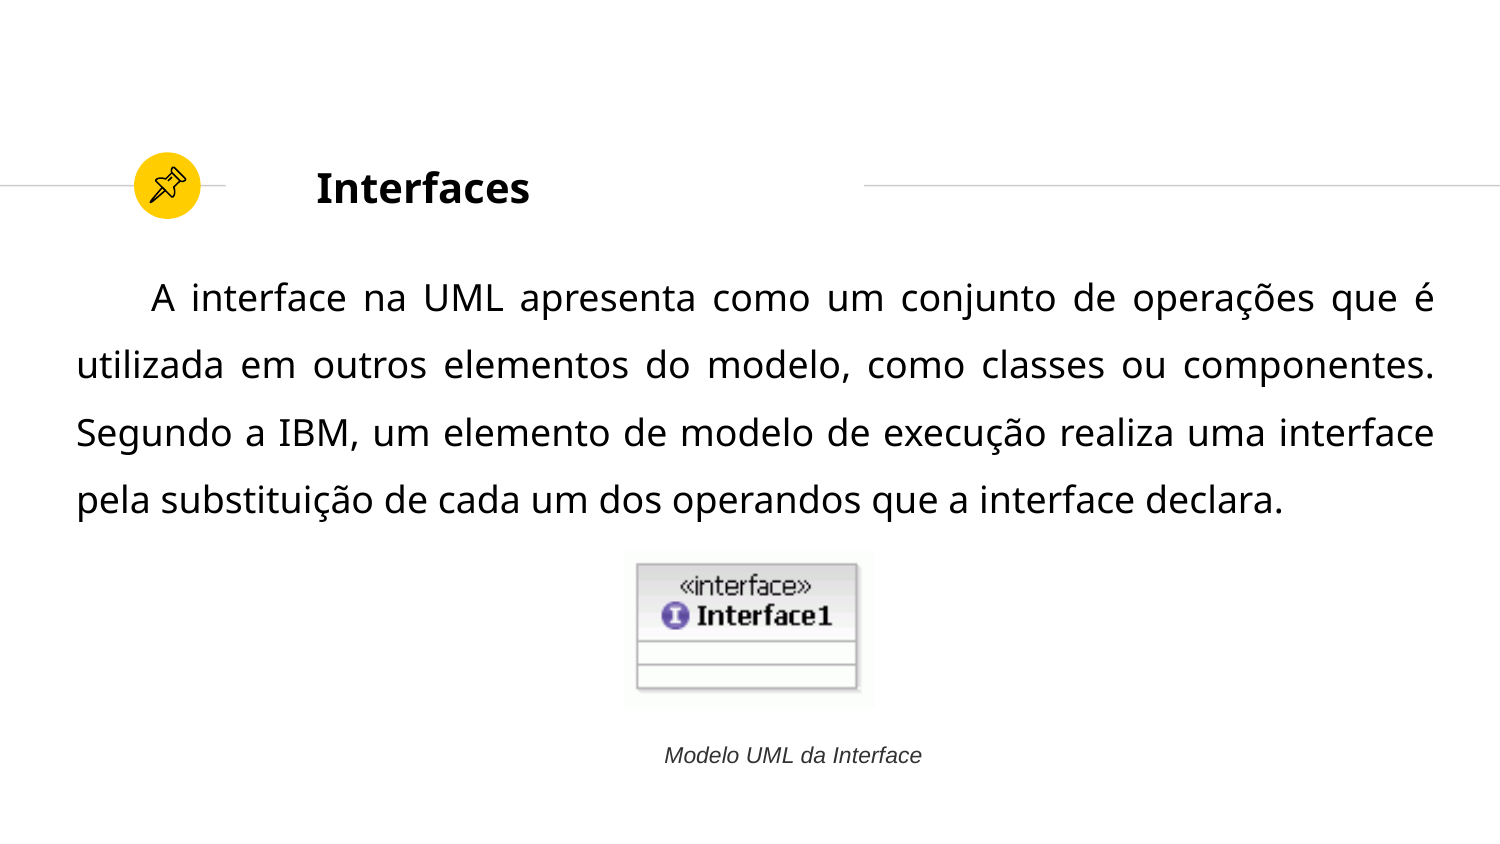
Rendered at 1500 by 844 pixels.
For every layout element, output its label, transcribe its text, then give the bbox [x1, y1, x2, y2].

picture [624, 551, 875, 709]
title Interfaces [226, 151, 863, 223]
list A interface na UML apresenta como um conjunto de operações que é utilizada em outros elementos do modelo, como classes ou componentes. Segundo a IBM, um elemento de modelo de execução realiza uma interface pela substituição de cada um dos operandos que a interface declara. Modelo UML da Interface [60, 236, 1452, 789]
